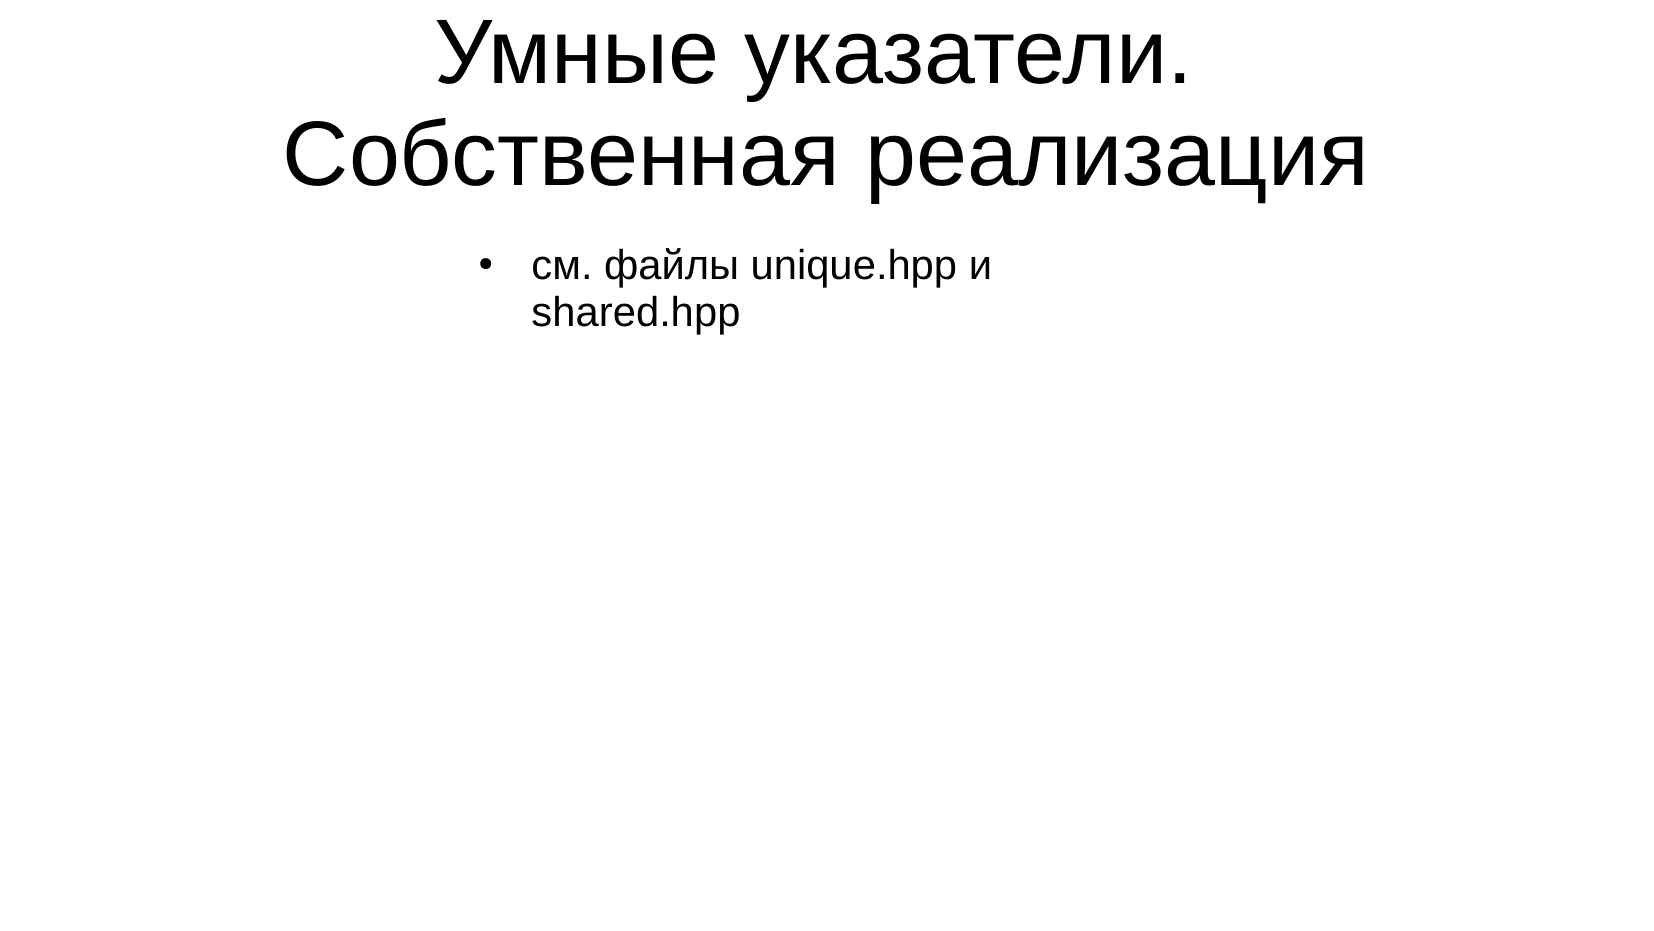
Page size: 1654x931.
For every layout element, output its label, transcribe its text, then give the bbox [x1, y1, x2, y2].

title Умные указатели. Собственная реализация [82, 0, 1571, 206]
list см. файлы unique.hpp и shared.hpp [460, 242, 1199, 686]
